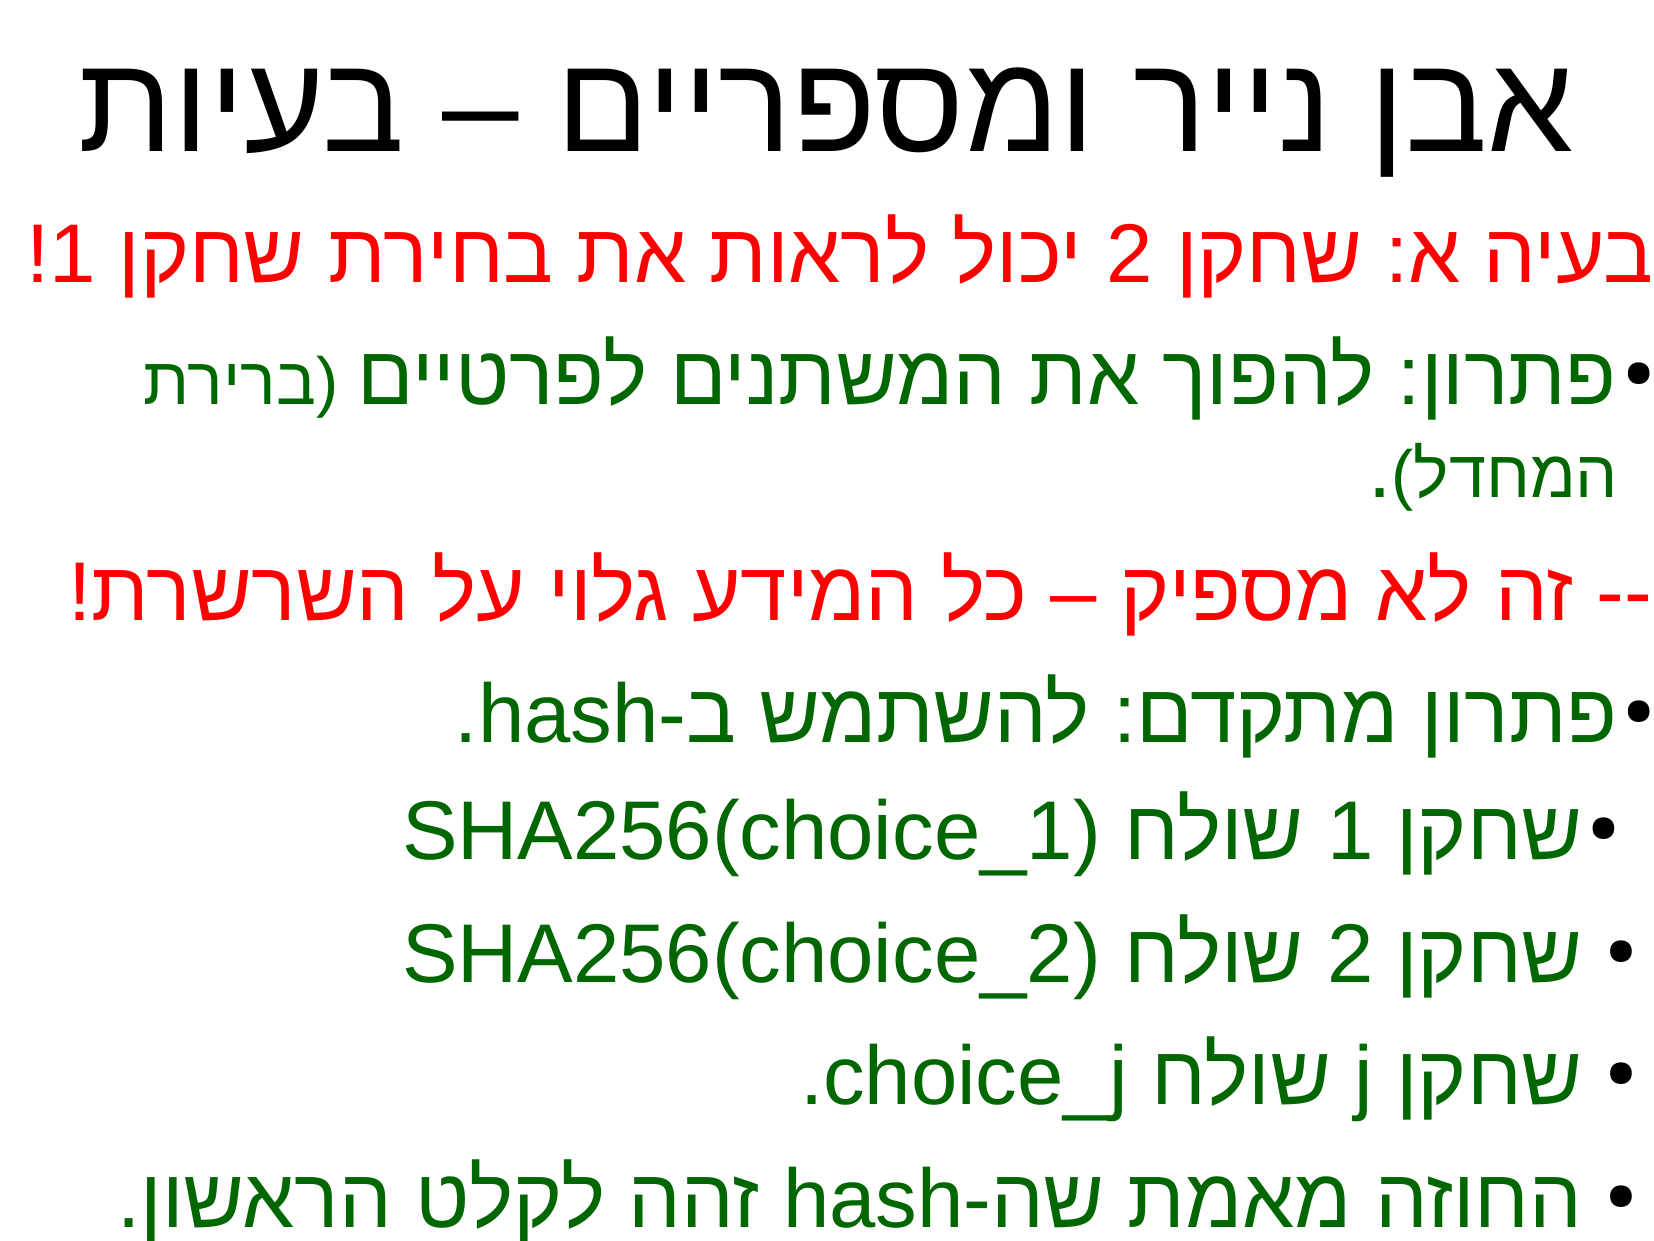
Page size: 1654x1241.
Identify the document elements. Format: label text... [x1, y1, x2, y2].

title אבן נייר ומספריים – בעיות [0, 0, 1654, 206]
list בעיה א: שחקן 2 יכול לראות את בחירת שחקן 1! פתרון: להפוך את המשתנים לפרטיים (ברירת המחדל). -- זה לא מספיק – כל המידע גלוי על השרשרת! פתרון מתקדם: להשתמש ב-hash. שחקן 1 שולח SHA256(choice_1) שחקן 2 שולח SHA256(choice_2) שחקן j שולח choice_j. החוזה מאמת שה-hash זהה לקלט הראשון. [0, 206, 1654, 1241]
